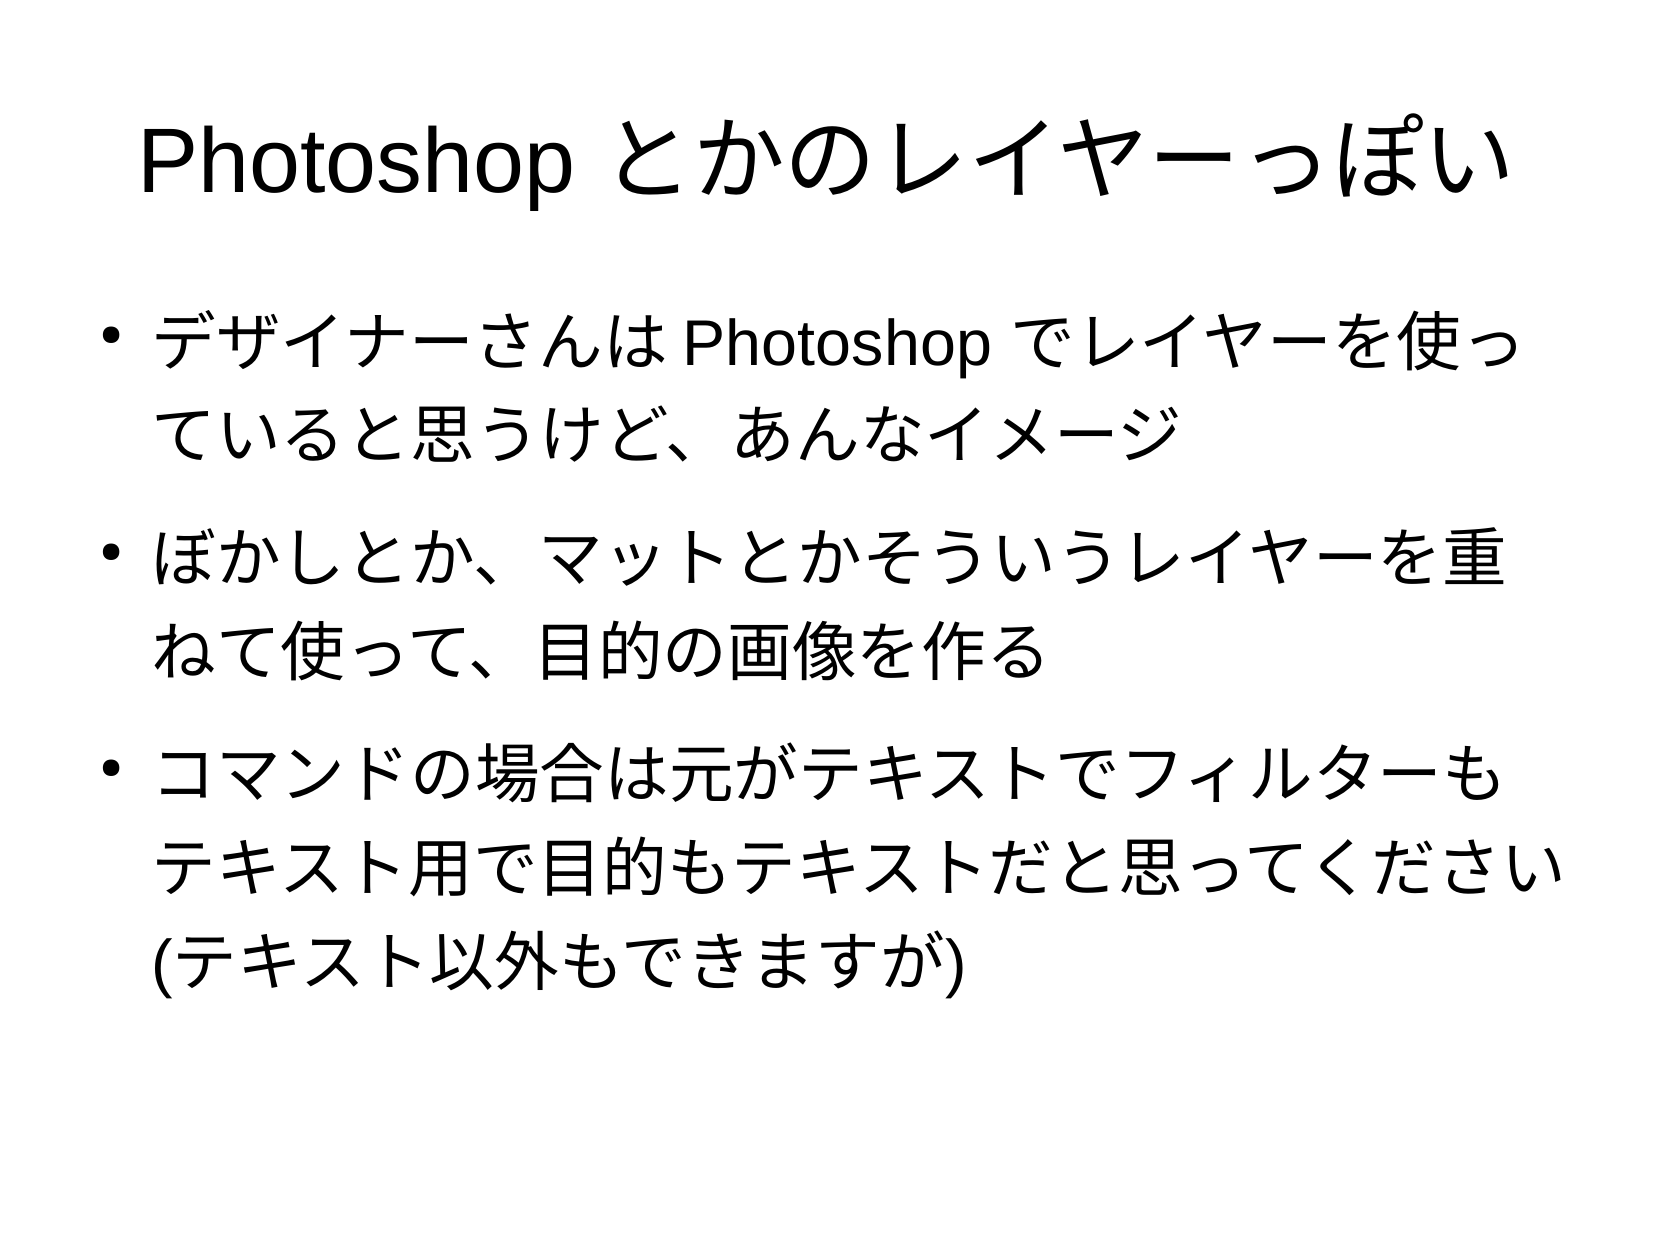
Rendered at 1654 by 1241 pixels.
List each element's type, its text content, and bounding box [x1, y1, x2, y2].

title Photoshop とかのレイヤーっぽい [82, 49, 1571, 257]
list デザイナーさんは Photoshop でレイヤーを使っていると思うけど、あんなイメージ ぼかしとか、マットとかそういうレイヤーを重ねて使って、目的の画像を作る コマンドの場合は元がテキストでフィルターもテキスト用で目的もテキストだと思ってください (テキスト以外もできますが) [82, 290, 1571, 1010]
